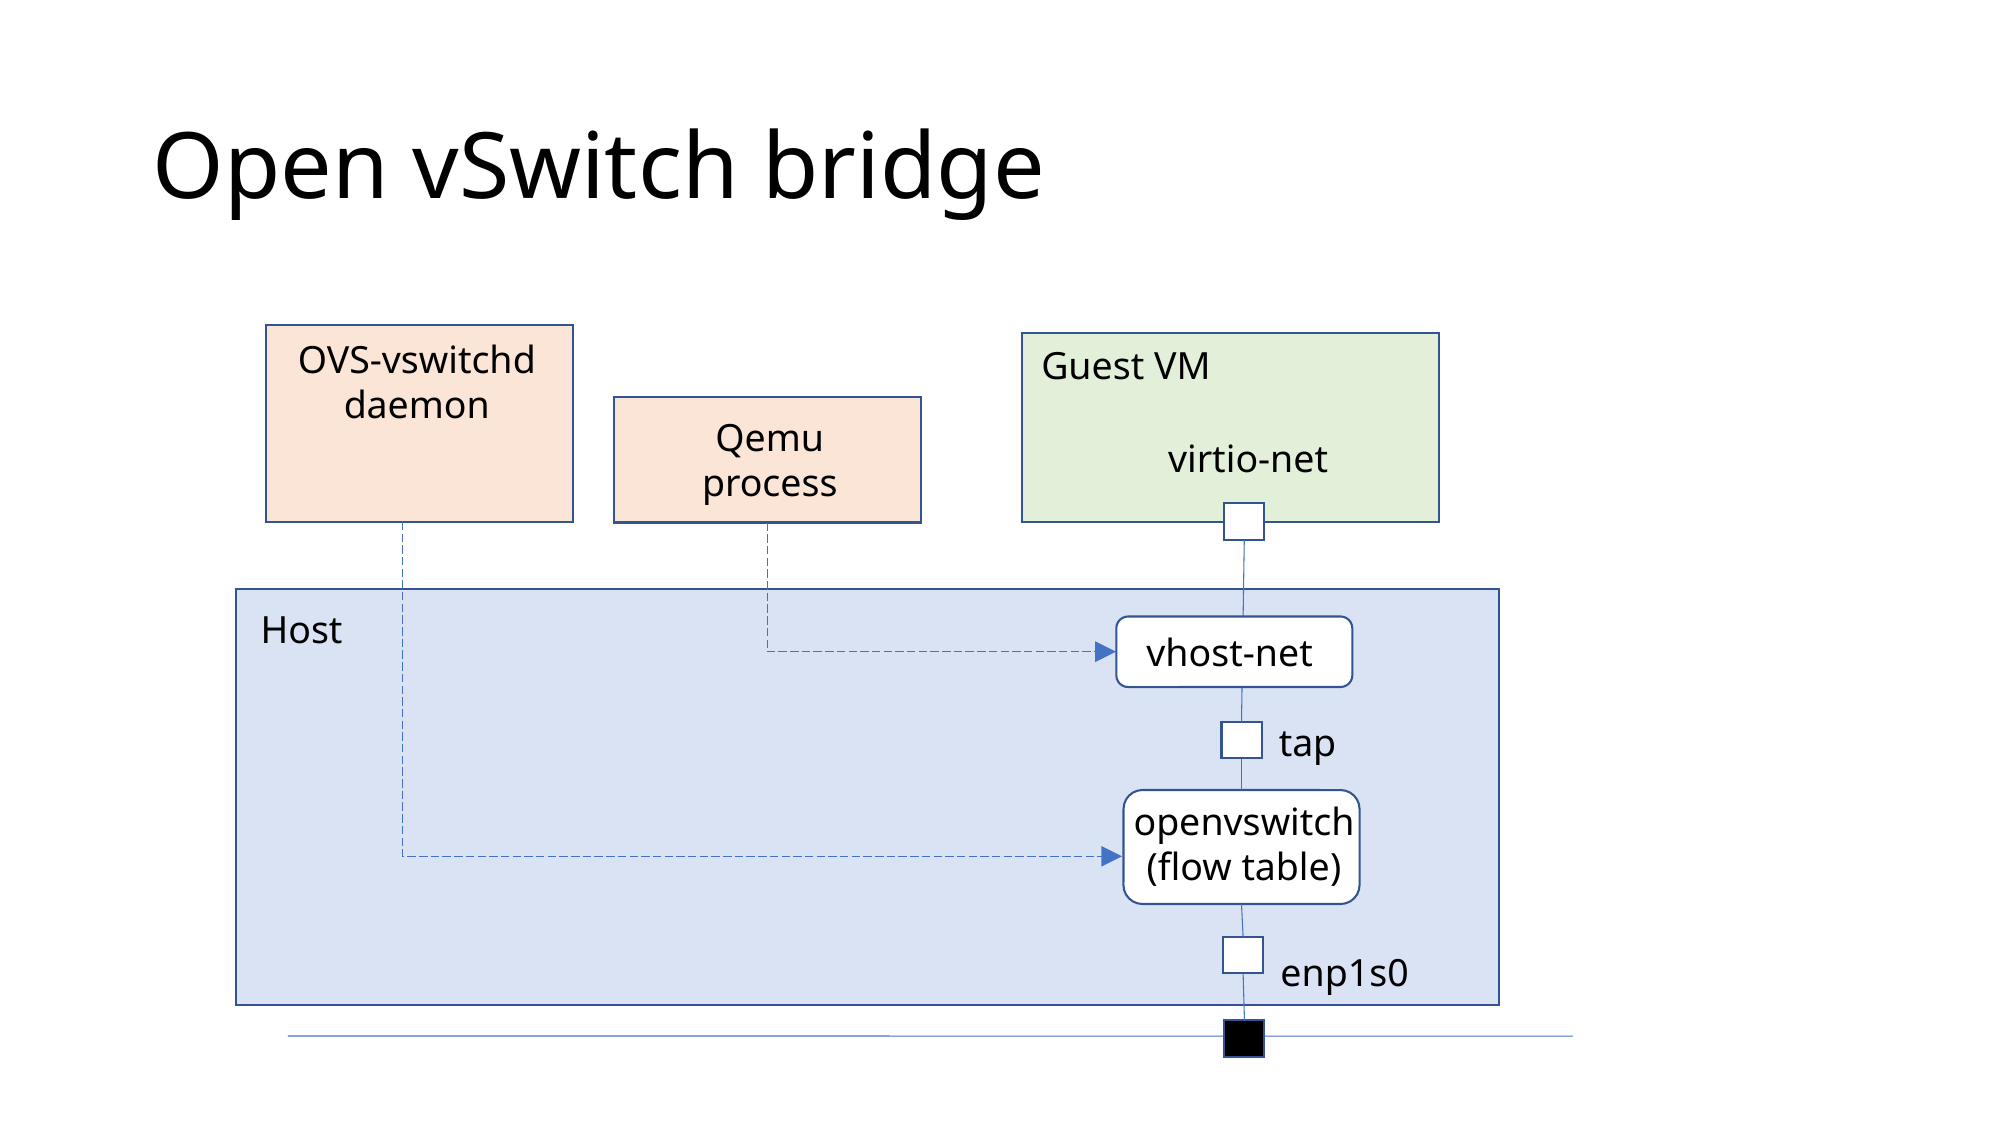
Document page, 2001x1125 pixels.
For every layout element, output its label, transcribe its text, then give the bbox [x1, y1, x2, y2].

text_box [236, 589, 1500, 1005]
text_box [1224, 1020, 1265, 1057]
text_box virtio-net [1153, 427, 1362, 488]
title Open vSwitch bridge [137, 59, 1863, 278]
text_box [613, 397, 921, 523]
text_box vhost-net [1131, 621, 1392, 682]
text_box [1022, 333, 1439, 540]
text_box [266, 324, 573, 522]
text_box enp1s0 [1265, 941, 1439, 1002]
text_box openvswitch (flow table) [1082, 790, 1406, 896]
text_box OVS-vswitchd daemon [266, 328, 567, 434]
text_box tap [1263, 711, 1375, 771]
text_box Host [245, 598, 414, 659]
text_box Guest VM [1026, 334, 1245, 395]
text_box Qemu process [671, 406, 869, 512]
